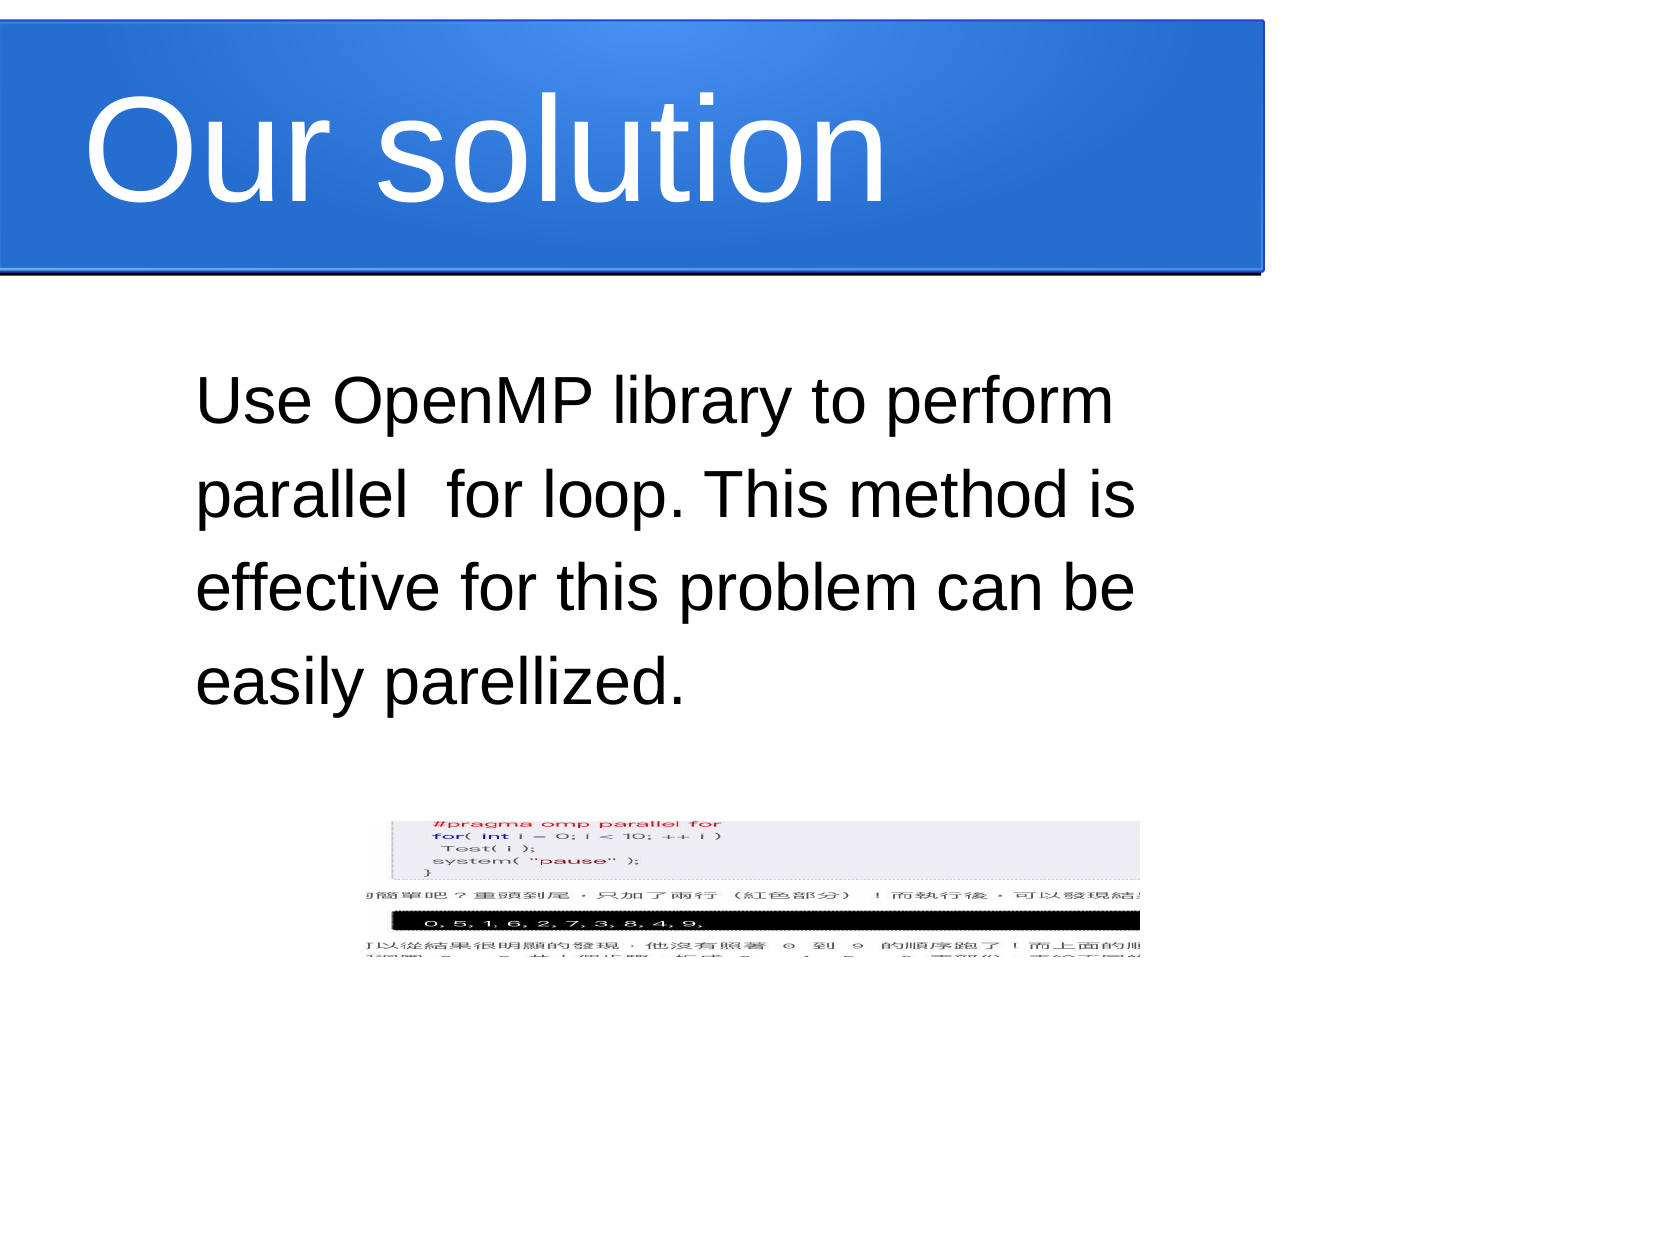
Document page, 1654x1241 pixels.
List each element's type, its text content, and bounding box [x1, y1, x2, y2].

title Our solution [82, 0, 1186, 318]
subtitle Use OpenMP library to perform parallel for loop. This method is effective for this problem can be easily parellized. [195, 354, 1306, 710]
picture [366, 821, 1141, 957]
